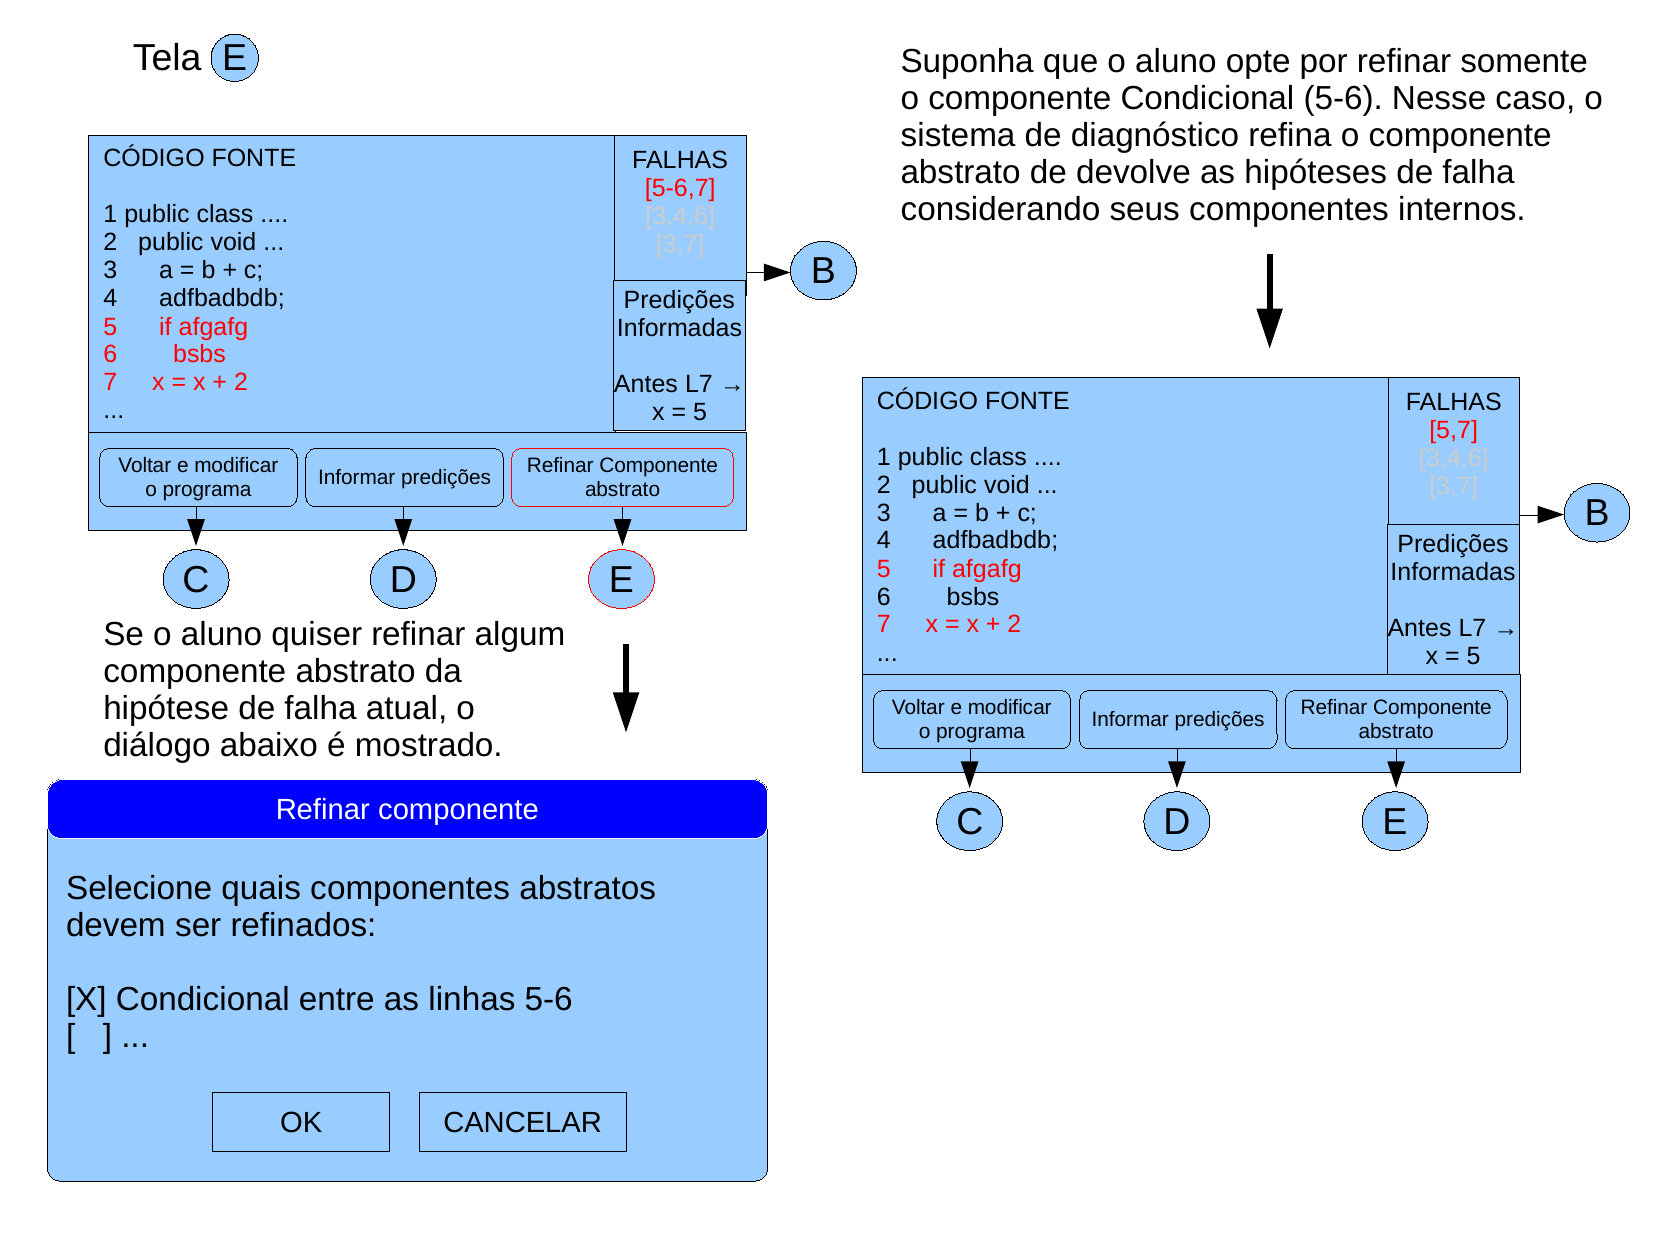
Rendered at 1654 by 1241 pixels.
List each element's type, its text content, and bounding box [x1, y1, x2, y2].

text_box [88, 432, 747, 531]
text_box Voltar e modificar o programa [873, 690, 1071, 749]
text_box [862, 674, 1521, 773]
text_box Refinar Componente abstrato [511, 448, 734, 507]
text_box Voltar e modificar o programa [99, 448, 298, 507]
text_box E [588, 549, 655, 609]
text_box C [163, 549, 230, 608]
text_box B [790, 241, 857, 300]
text_box Refinar componente [47, 779, 768, 839]
text_box C [936, 791, 1003, 851]
text_box Suponha que o aluno opte por refinar somente o componente Condicional (5-6). Nesse caso, o sistema de diagnóstico refina o componente abstrato de devolve as hipóteses de falha considerando seus componentes internos. [885, 35, 1625, 236]
text_box FALHAS [5-6,7] [3,4,6] [3,7] [614, 135, 747, 296]
text_box CANCELAR [419, 1092, 627, 1152]
text_box Refinar Componente abstrato [1285, 690, 1508, 749]
text_box Tela [118, 29, 237, 87]
text_box OK [212, 1092, 390, 1152]
text_box Se o aluno quiser refinar algum componente abstrato da hipótese de falha atual, o diálogo abaixo é mostrado. [88, 608, 591, 772]
text_box FALHAS [5,7] [3,4,6] [3,7] [1388, 377, 1520, 524]
text_box Predições Informadas Antes L7 → x = 5 [613, 280, 746, 431]
text_box E [1362, 791, 1429, 851]
text_box Informar predições [305, 448, 504, 507]
text_box D [1143, 791, 1210, 851]
text_box Predições Informadas Antes L7 → x = 5 [1387, 524, 1520, 675]
text_box B [1564, 483, 1630, 543]
text_box CÓDIGO FONTE 1 public class .... 2 public void ... 3 a = b + c; 4 adfbadbdb; 5 if afgafg 6 bsbs 7 x = x + 2 ... [88, 135, 616, 432]
text_box E [211, 34, 259, 82]
text_box D [370, 549, 437, 608]
text_box Selecione quais componentes abstratos devem ser refinados: [X] Condicional entre as linhas 5-6 [ ] ... [47, 829, 768, 1182]
text_box Informar predições [1079, 690, 1278, 749]
text_box CÓDIGO FONTE 1 public class .... 2 public void ... 3 a = b + c; 4 adfbadbdb; 5 if afgafg 6 bsbs 7 x = x + 2 ... [862, 377, 1388, 674]
